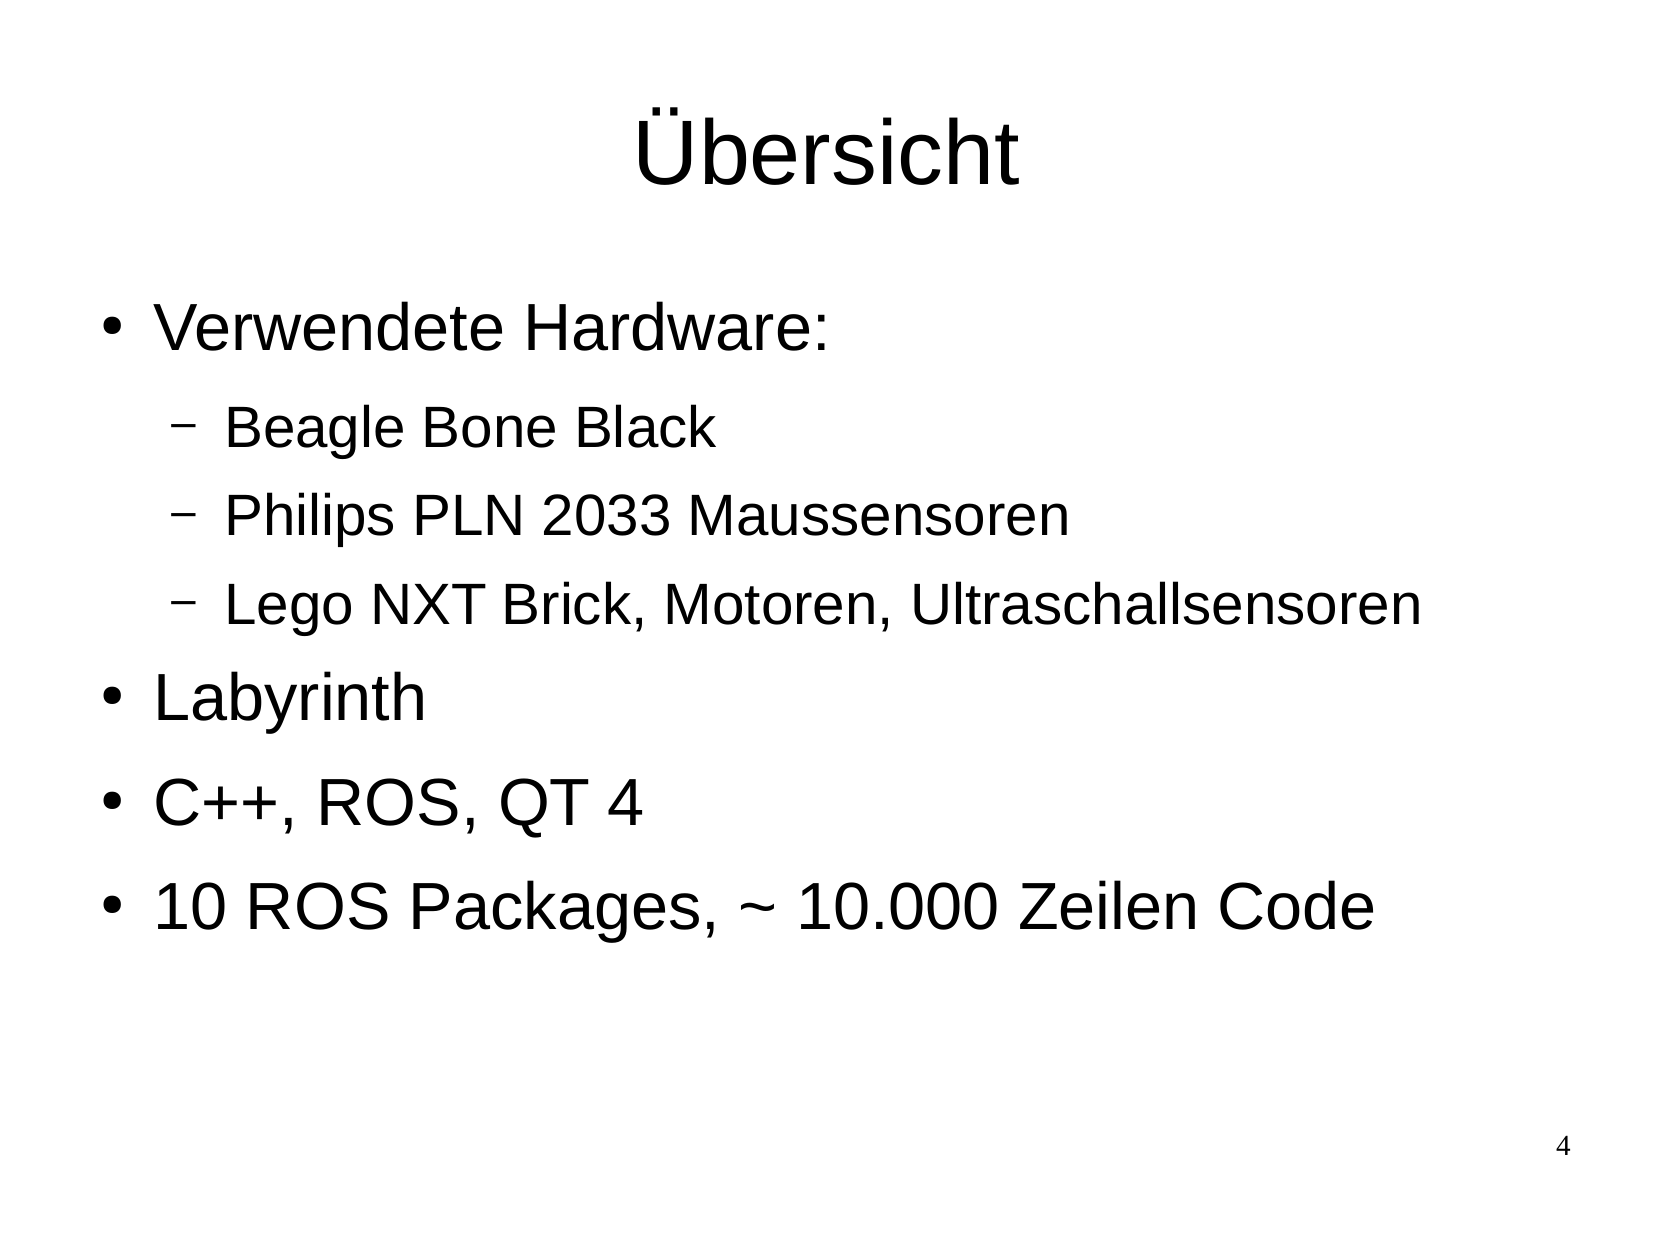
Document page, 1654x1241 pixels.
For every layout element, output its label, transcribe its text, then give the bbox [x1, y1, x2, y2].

list Verwendete Hardware: Beagle Bone Black Philips PLN 2033 Maussensoren Lego NXT Brick, Motoren, Ultraschallsensoren Labyrinth C++, ROS, QT 4 10 ROS Packages, ~ 10.000 Zeilen Code [82, 290, 1538, 1010]
title Übersicht [82, 49, 1571, 257]
